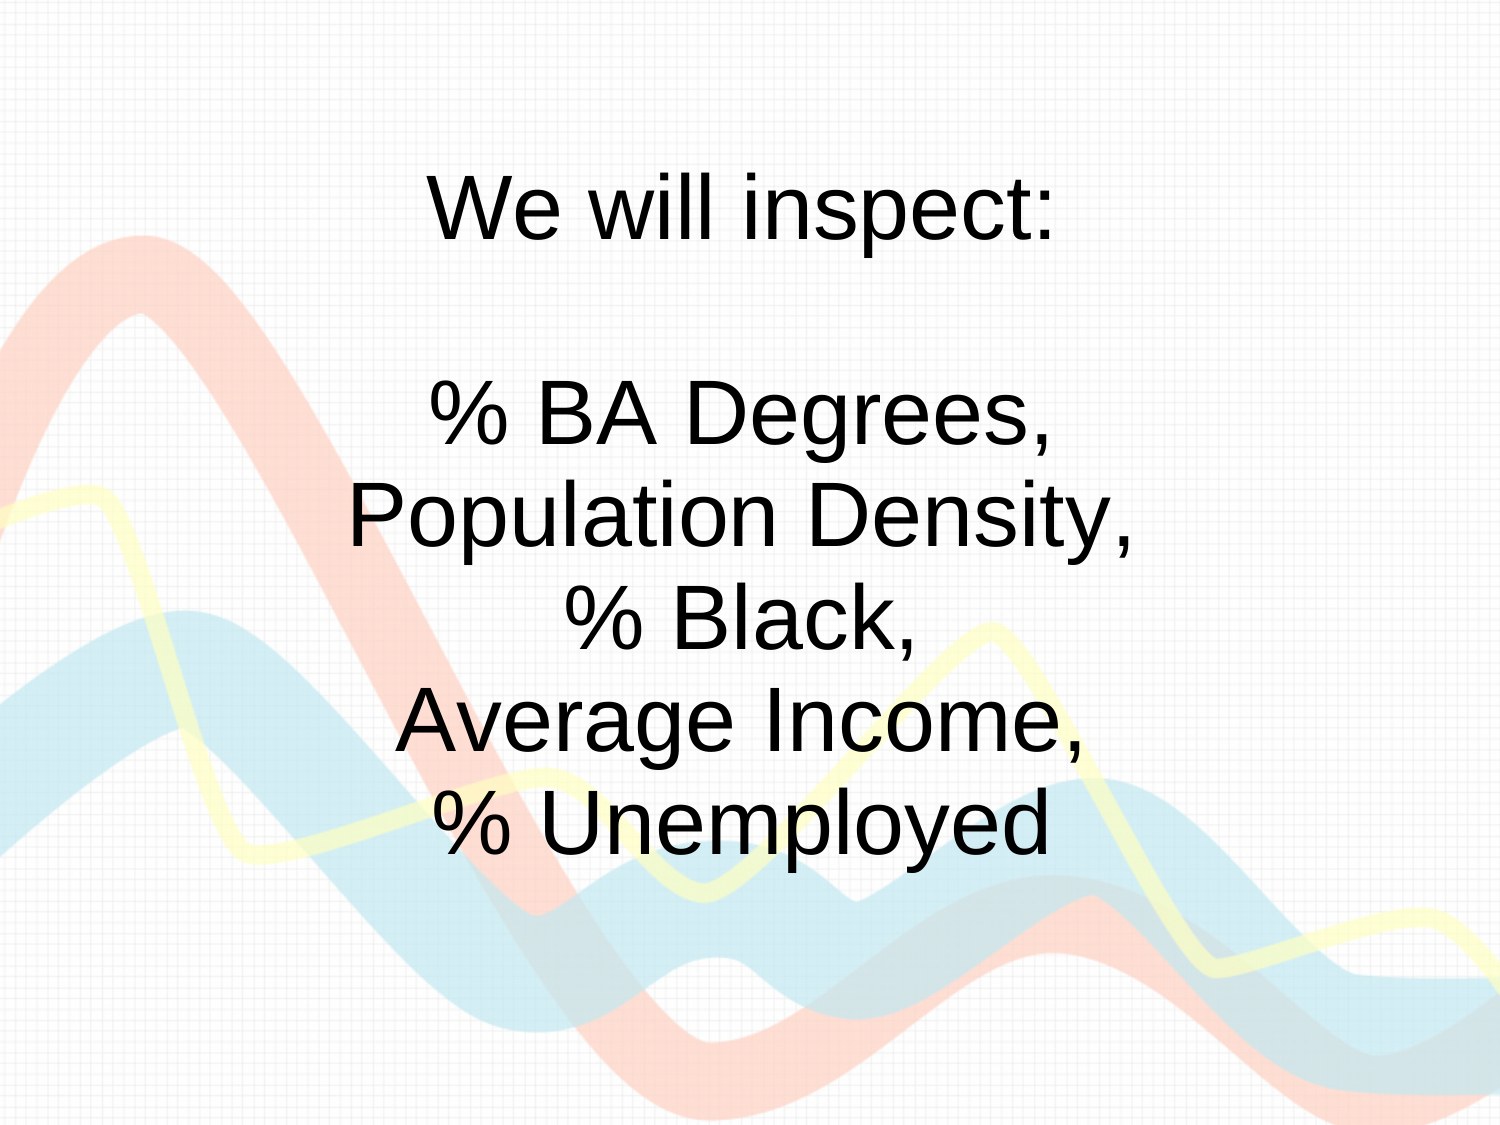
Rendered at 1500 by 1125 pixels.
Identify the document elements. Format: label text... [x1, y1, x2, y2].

title We will inspect: % BA Degrees, Population Density, % Black, Average Income, % Unemployed [67, 147, 1418, 986]
